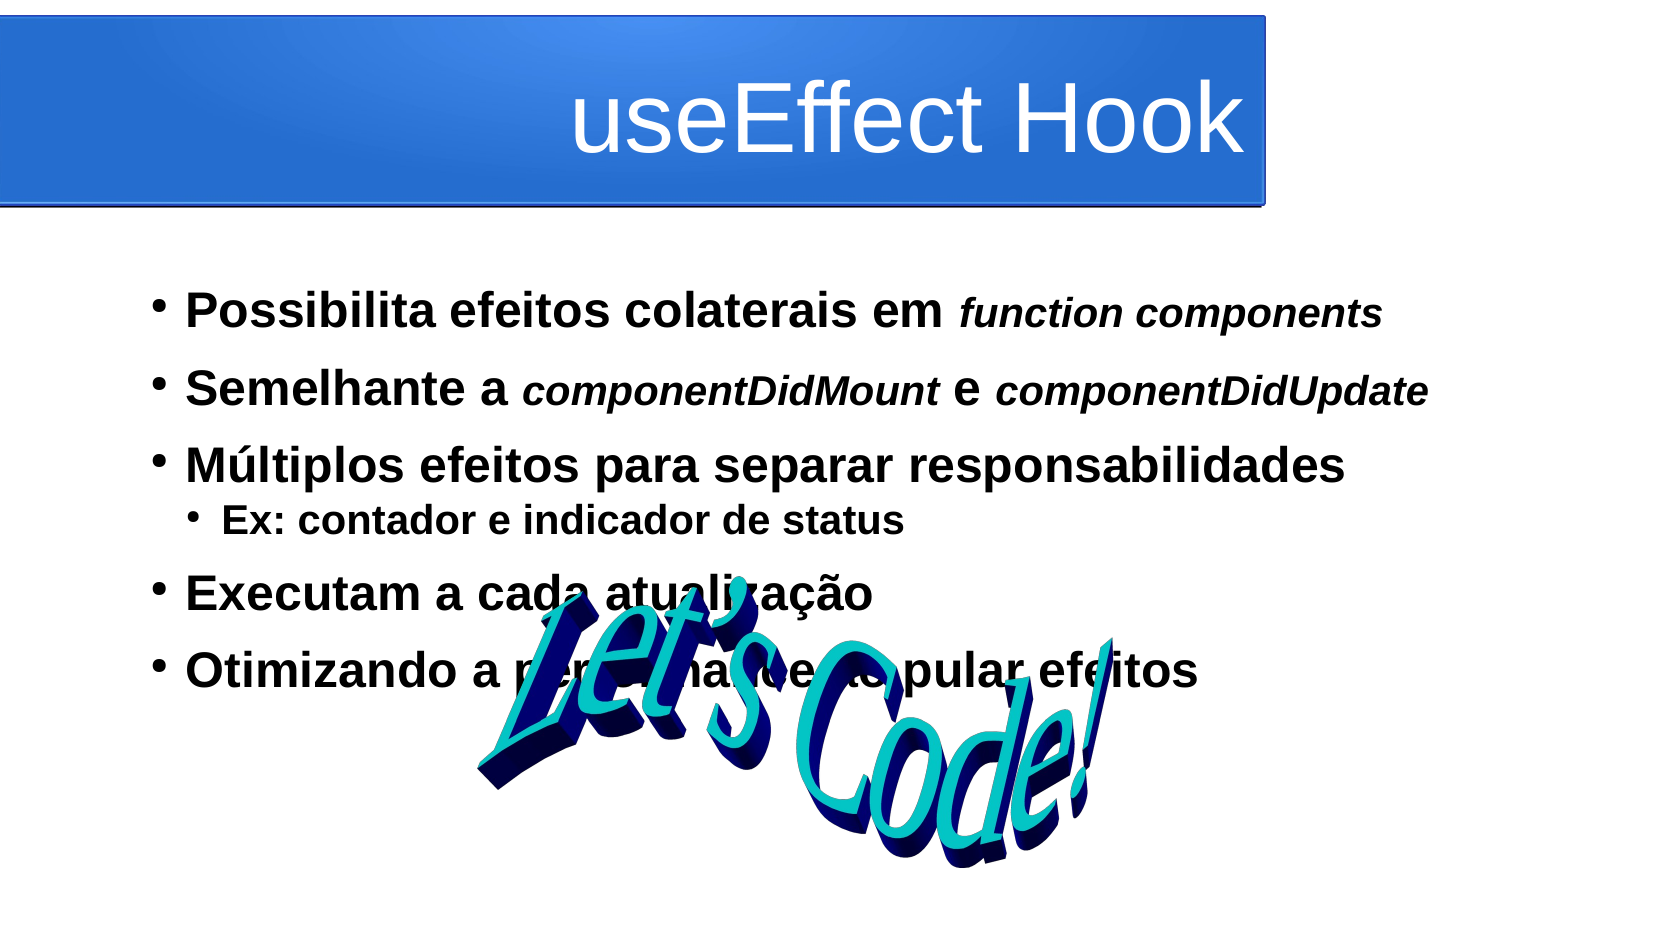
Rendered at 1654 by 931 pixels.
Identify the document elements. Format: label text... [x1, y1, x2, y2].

text_box useEffect Hook [554, 44, 1270, 180]
text_box Possibilita efeitos colaterais em function components Semelhante a componentDidMount e componentDidUpdate Múltiplos efeitos para separar responsabilidades Ex: contador e indicador de status Executam a cada atualização Otimizando a performance ao pular efeitos [135, 270, 1500, 706]
picture [0, 13, 1269, 211]
